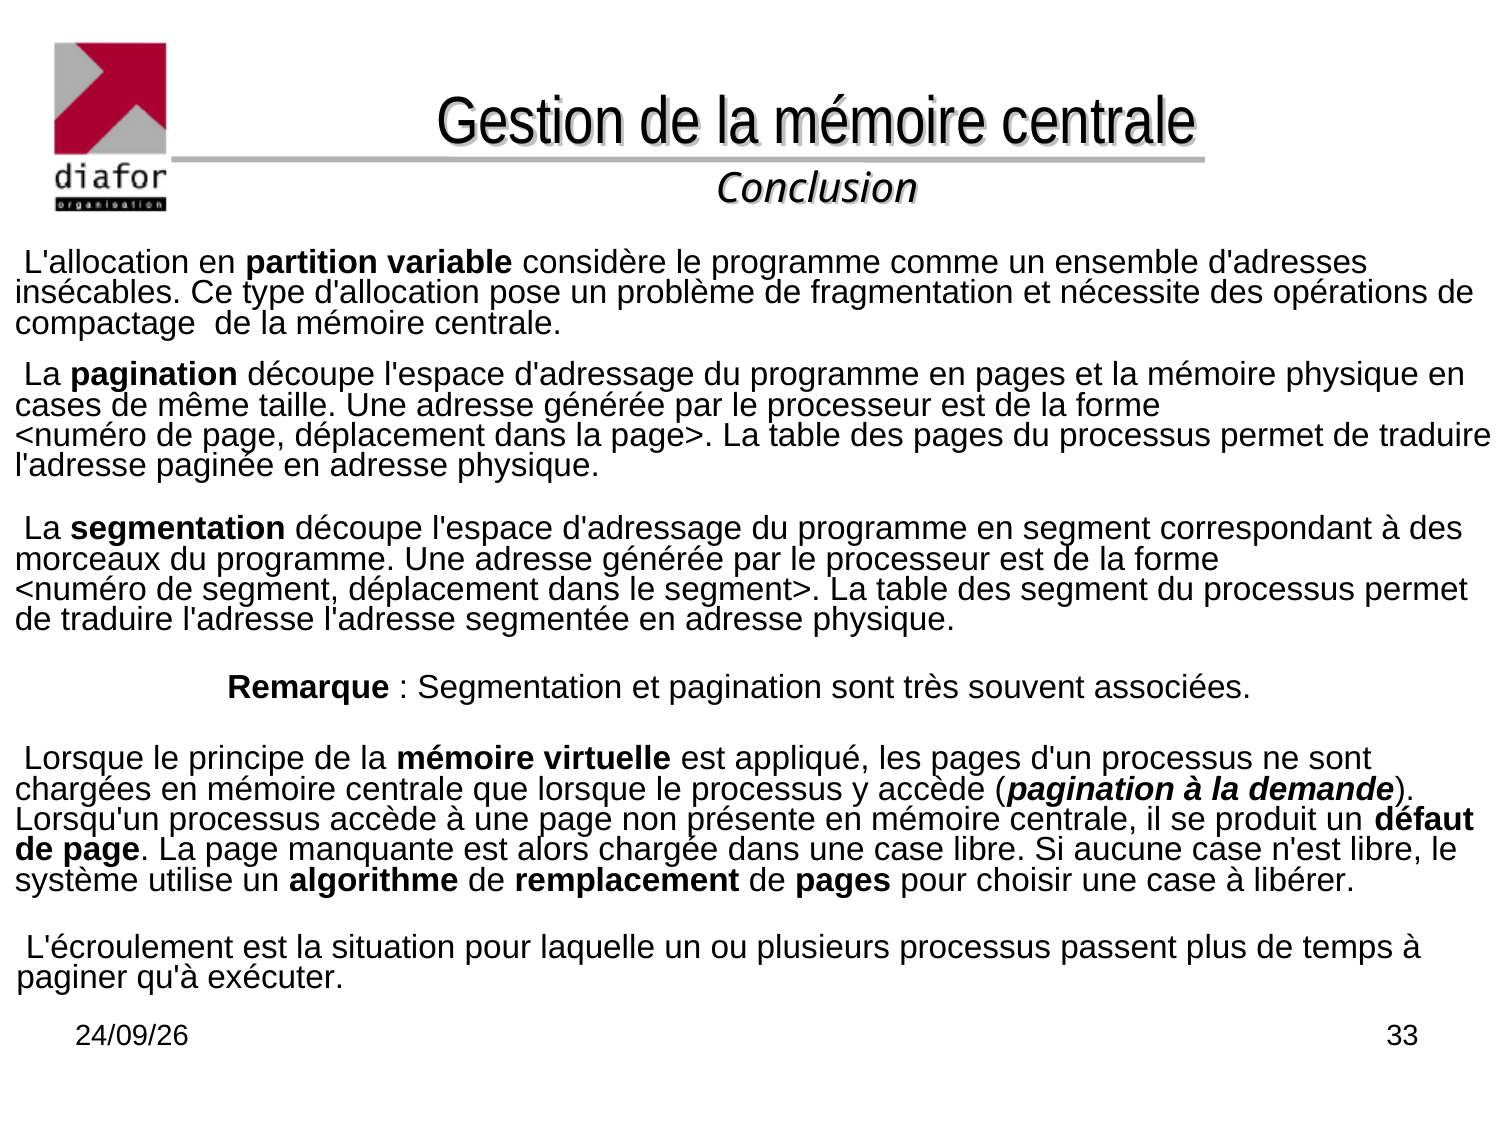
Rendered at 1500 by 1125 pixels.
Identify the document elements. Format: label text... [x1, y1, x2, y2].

picture [53, 42, 168, 213]
text_box La segmentation découpe l'espace d'adressage du programme en segment correspondant à des morceaux du programme. Une adresse générée par le processeur est de la forme <numéro de segment, déplacement dans le segment>. La table des segment du processus permet de traduire l'adresse l'adresse segmentée en adresse physique. [0, 508, 1489, 645]
text_box L'écroulement est la situation pour laquelle un ou plusieurs processus passent plus de temps à paginer qu'à exécuter. [1, 927, 1448, 1003]
text_box L'allocation en partition variable considère le programme comme un ensemble d'adresses insécables. Ce type d'allocation pose un problème de fragmentation et nécessite des opérations de compactage de la mémoire centrale. [0, 242, 1500, 348]
text_box Remarque : Segmentation et pagination sont très souvent associées. [212, 667, 1269, 713]
title Gestion de la mémoire centrale Conclusion [133, 45, 1500, 242]
text_box Lorsque le principe de la mémoire virtuelle est appliqué, les pages d'un processus ne sont chargées en mémoire centrale que lorsque le processus y accède (pagination à la demande). Lorsqu'un processus accède à une page non présente en mémoire centrale, il se produit un défaut de page. La page manquante est alors chargée dans une case libre. Si aucune case n'est libre, le système utilise un algorithme de remplacement de pages pour choisir une case à libérer. [0, 738, 1498, 905]
text_box La pagination découpe l'espace d'adressage du programme en pages et la mémoire physique en cases de même taille. Une adresse générée par le processeur est de la forme <numéro de page, déplacement dans la page>. La table des pages du processus permet de traduire l'adresse paginée en adresse physique. [0, 354, 1500, 491]
